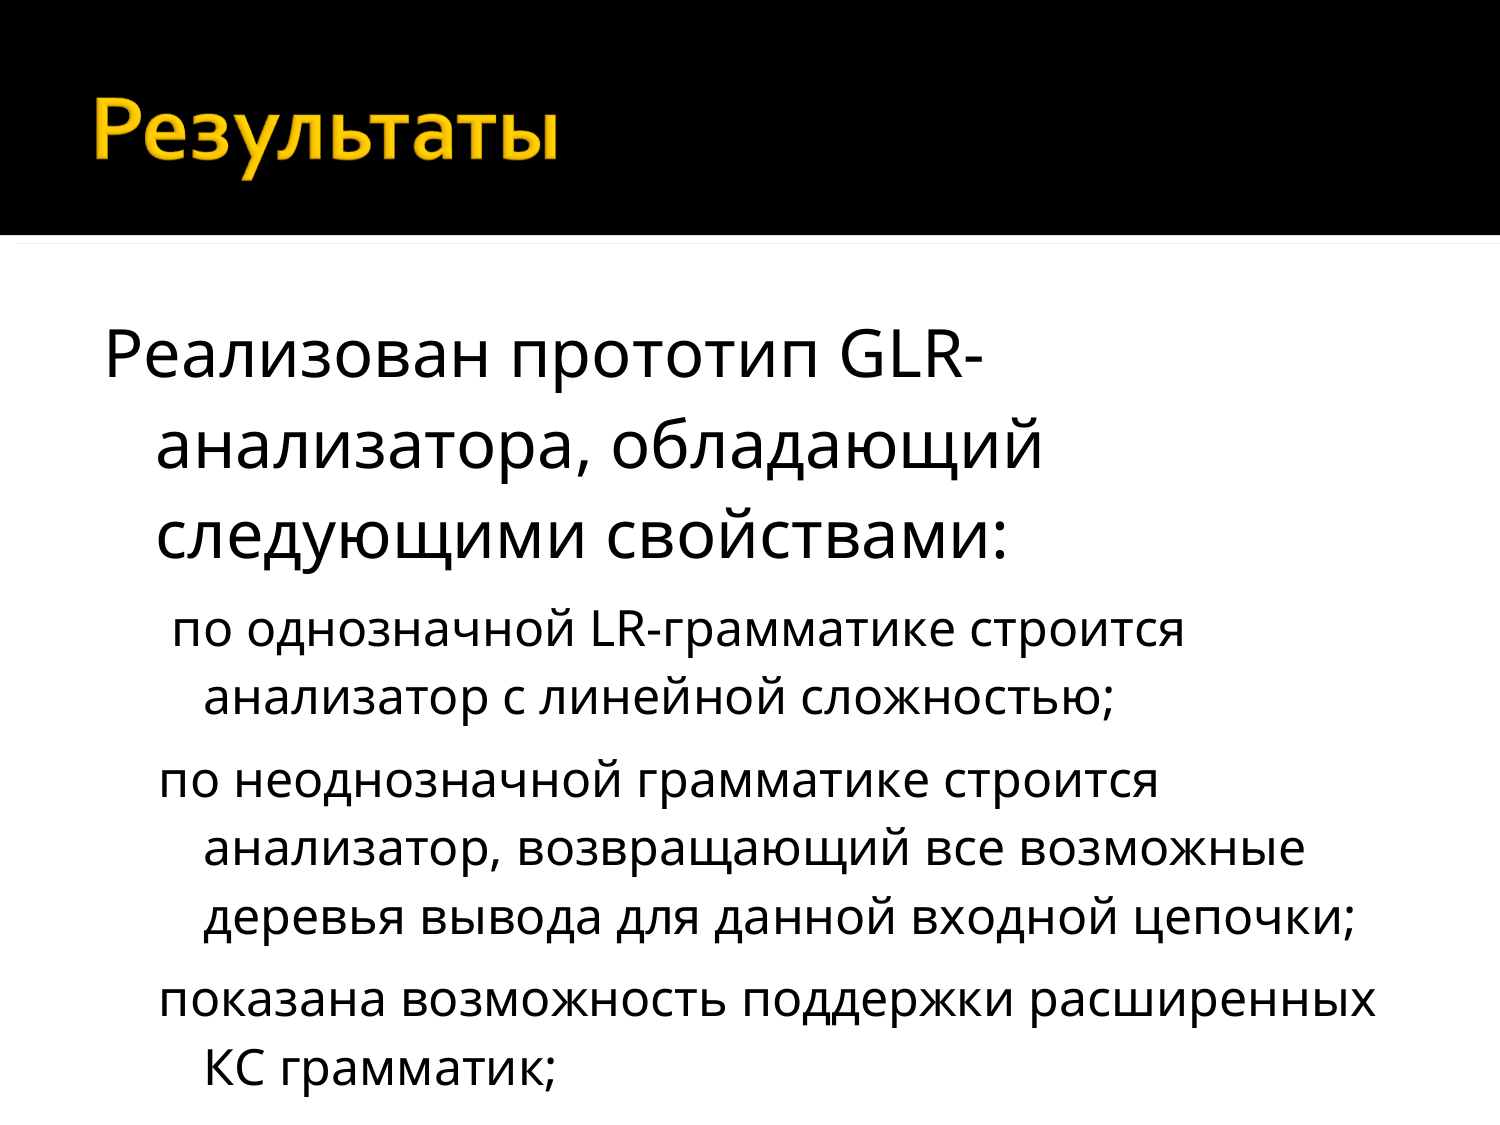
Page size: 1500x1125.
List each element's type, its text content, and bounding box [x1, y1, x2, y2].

text_box [31, 24, 1427, 233]
list Реализован прототип GLR-анализатора, обладающий следующими свойствами: по однозначной LR-грамматике строится анализатор с линейной сложностью; по неоднозначной грамматике строится анализатор, возвращающий все возможные деревья вывода для данной входной цепочки; показана возможность поддержки расширенных КС грамматик; [75, 291, 1426, 1051]
